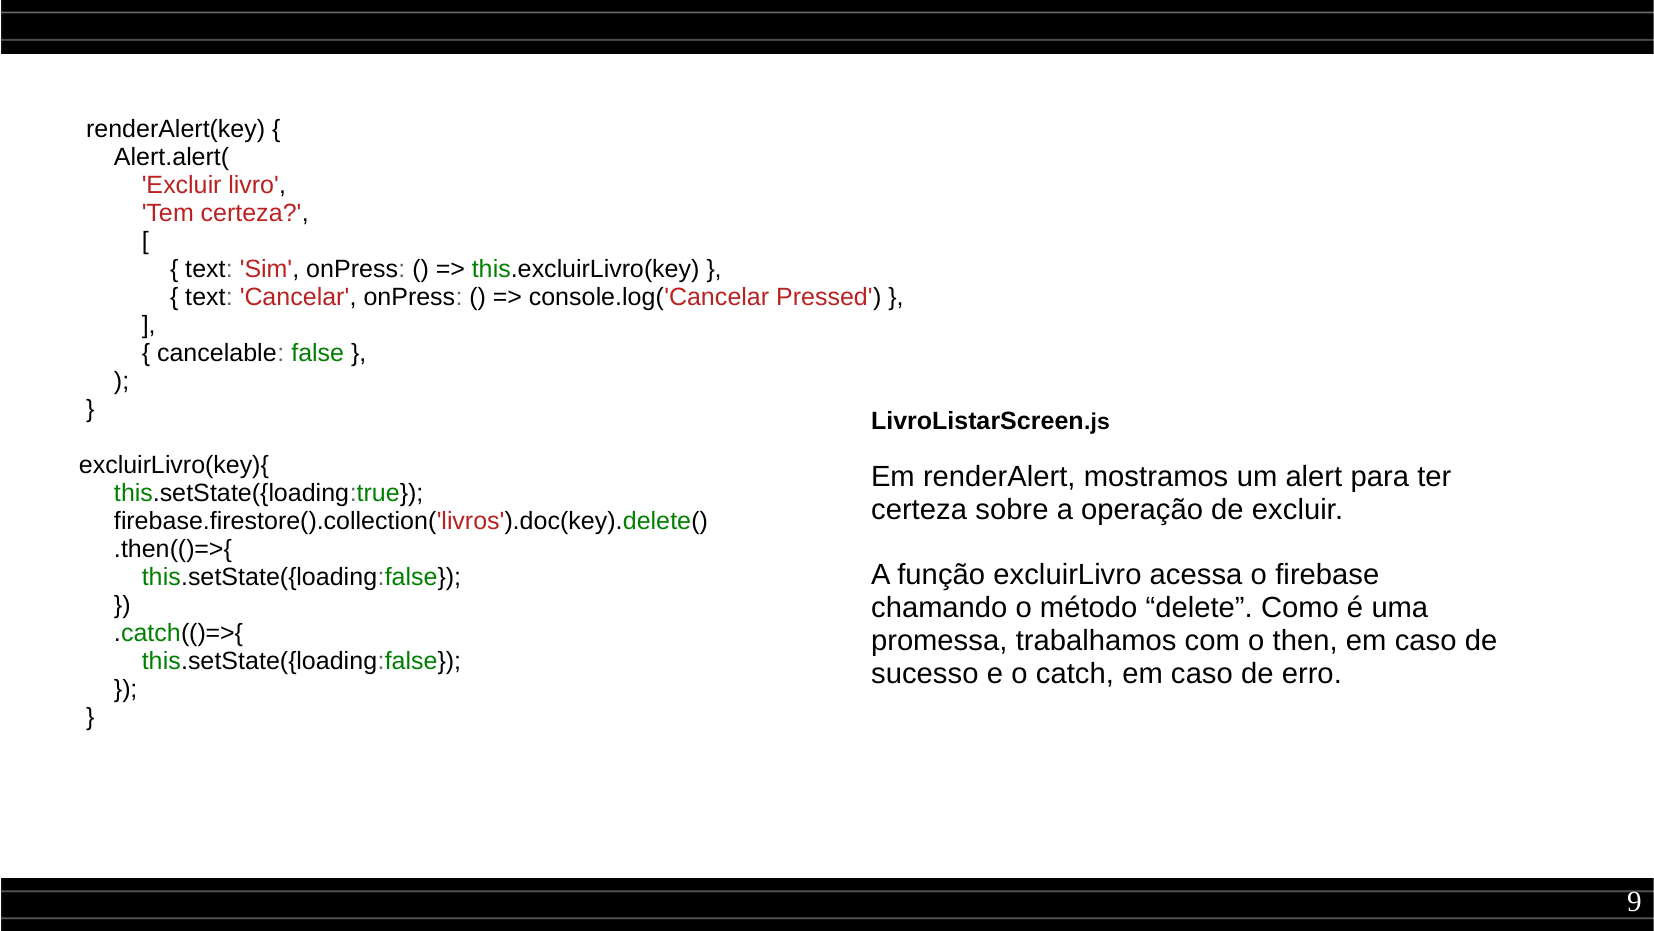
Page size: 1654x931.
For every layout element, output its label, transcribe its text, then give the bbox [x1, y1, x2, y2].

picture [1, 0, 1654, 54]
text_box renderAlert(key) { Alert.alert( 'Excluir livro', 'Tem certeza?', [ { text: 'Sim', onPress: () => this.excluirLivro(key) }, { text: 'Cancelar', onPress: () => console.log('Cancelar Pressed') }, ], { cancelable: false }, ); } excluirLivro(key){ this.setState({loading:true}); firebase.firestore().collection('livros').doc(key).delete() .then(()=>{ this.setState({loading:false}); }) .catch(()=>{ this.setState({loading:false}); }); } [43, 79, 1573, 795]
text_box LivroListarScreen.js Em renderAlert, mostramos um alert para ter certeza sobre a operação de excluir. A função excluirLivro acessa o firebase chamando o método “delete”. Como é uma promessa, trabalhamos com o then, em caso de sucesso e o catch, em caso de erro. [856, 399, 1520, 730]
picture [1, 878, 1654, 931]
